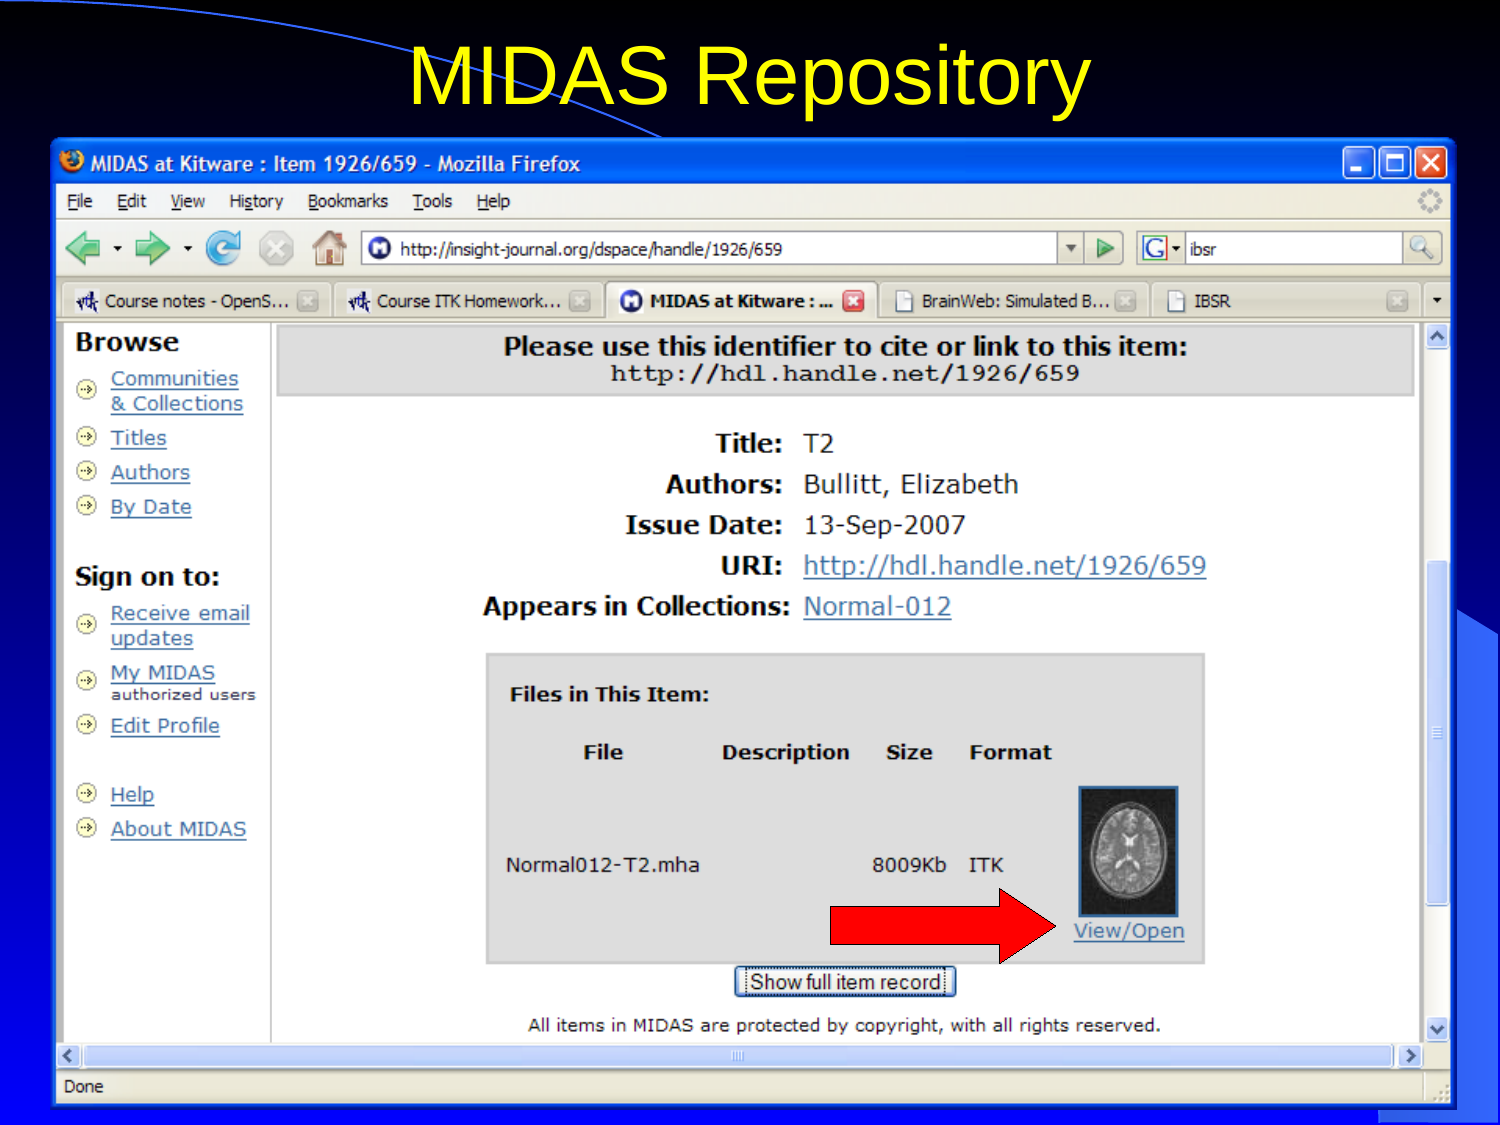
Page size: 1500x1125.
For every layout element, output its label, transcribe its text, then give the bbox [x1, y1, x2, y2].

title MIDAS Repository [112, 7, 1388, 137]
text_box [830, 888, 1056, 964]
picture [50, 137, 1457, 1110]
